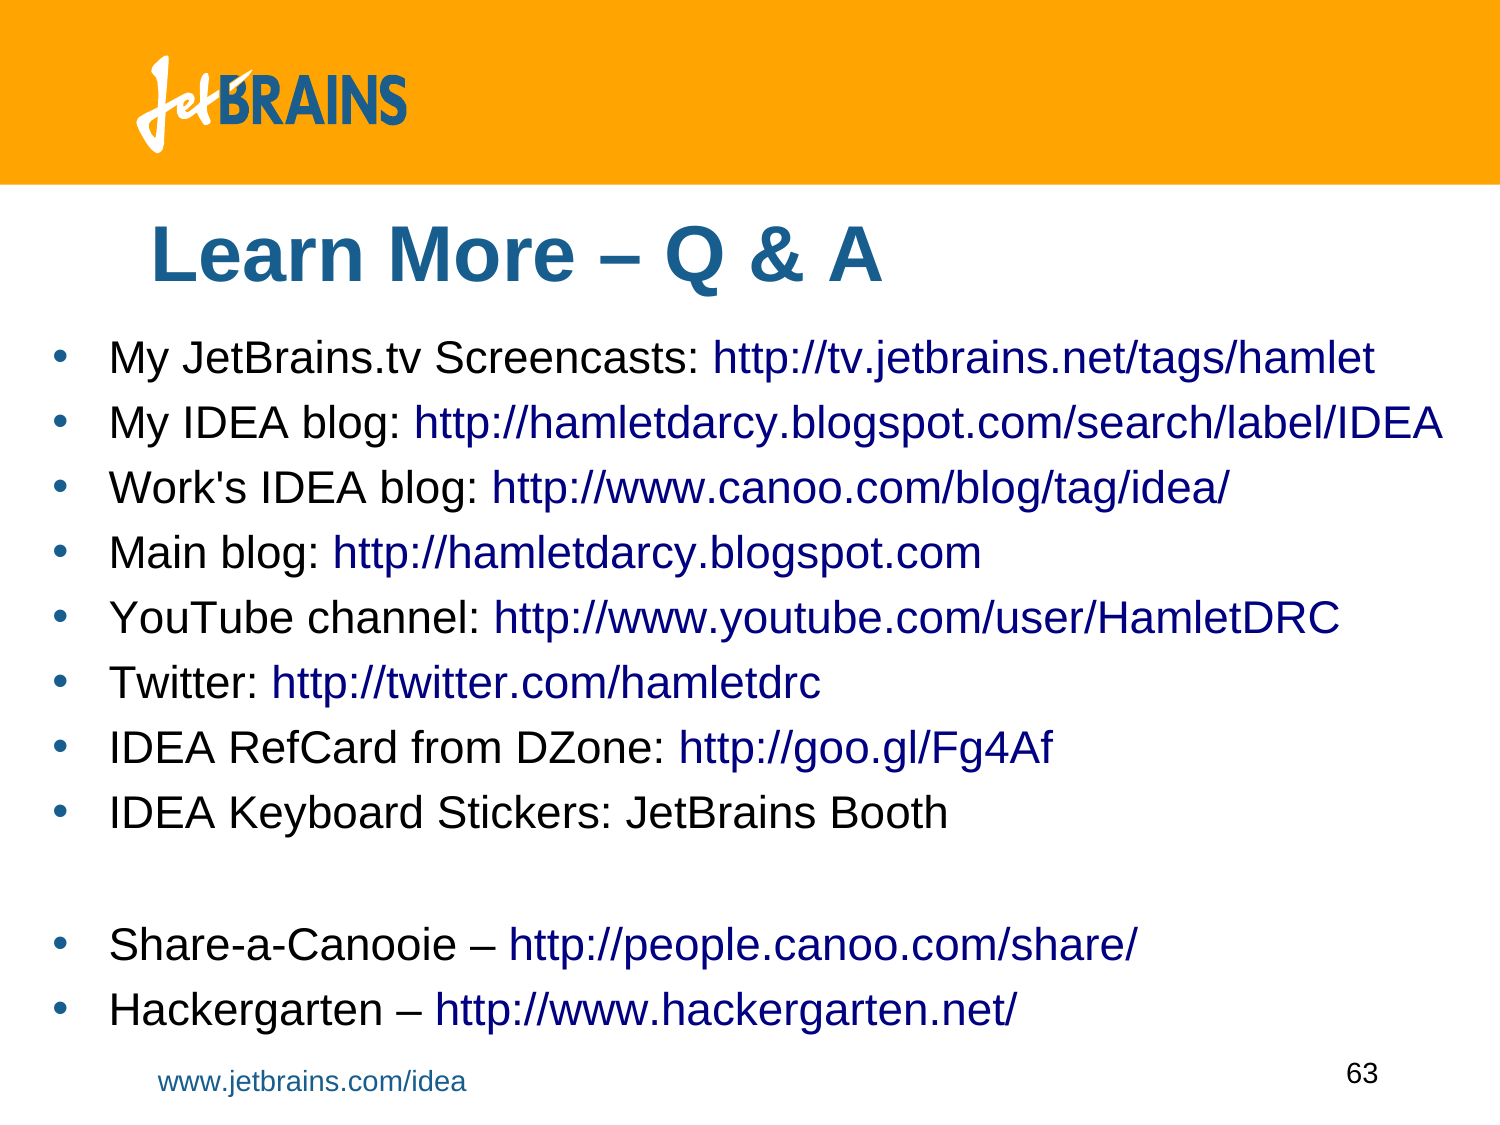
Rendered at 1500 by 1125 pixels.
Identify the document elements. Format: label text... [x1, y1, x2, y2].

title Learn More – Q & A [135, 194, 1377, 305]
list My JetBrains.tv Screencasts: http://tv.jetbrains.net/tags/hamlet My IDEA blog: http://hamletdarcy.blogspot.com/search/label/IDEA Work's IDEA blog: http://www.canoo.com/blog/tag/idea/ Main blog: http://hamletdarcy.blogspot.com YouTube channel: http://www.youtube.com/user/HamletDRC Twitter: http://twitter.com/hamletdrc IDEA RefCard from DZone: http://goo.gl/Fg4Af IDEA Keyboard Stickers: JetBrains Booth Share-a-Canooie – http://people.canoo.com/share/ Hackergarten – http://www.hackergarten.net/ [37, 326, 1463, 1069]
